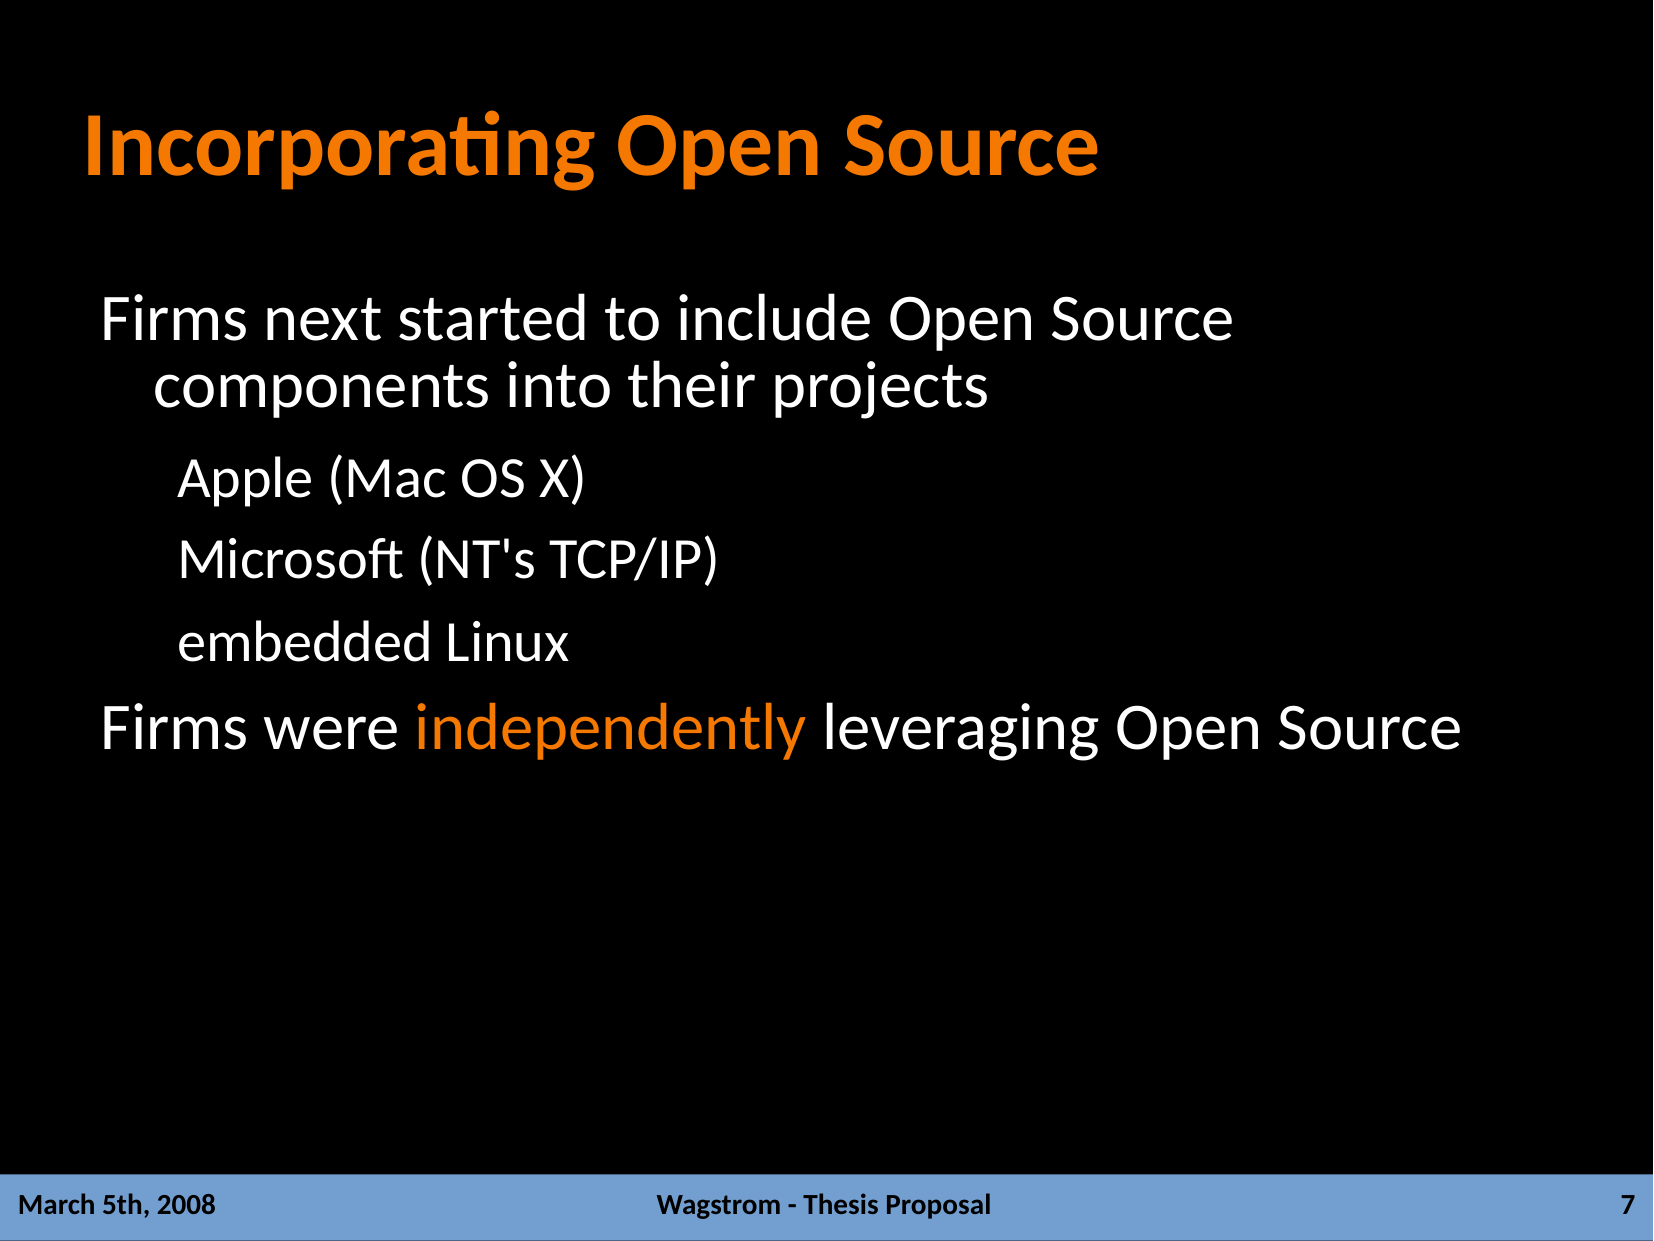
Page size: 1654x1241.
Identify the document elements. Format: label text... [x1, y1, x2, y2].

title Incorporating Open Source [82, 56, 1571, 250]
list Firms next started to include Open Source components into their projects Apple (Mac OS X) Microsoft (NT's TCP/IP) embedded Linux Firms were independently leveraging Open Source [82, 290, 1571, 1095]
